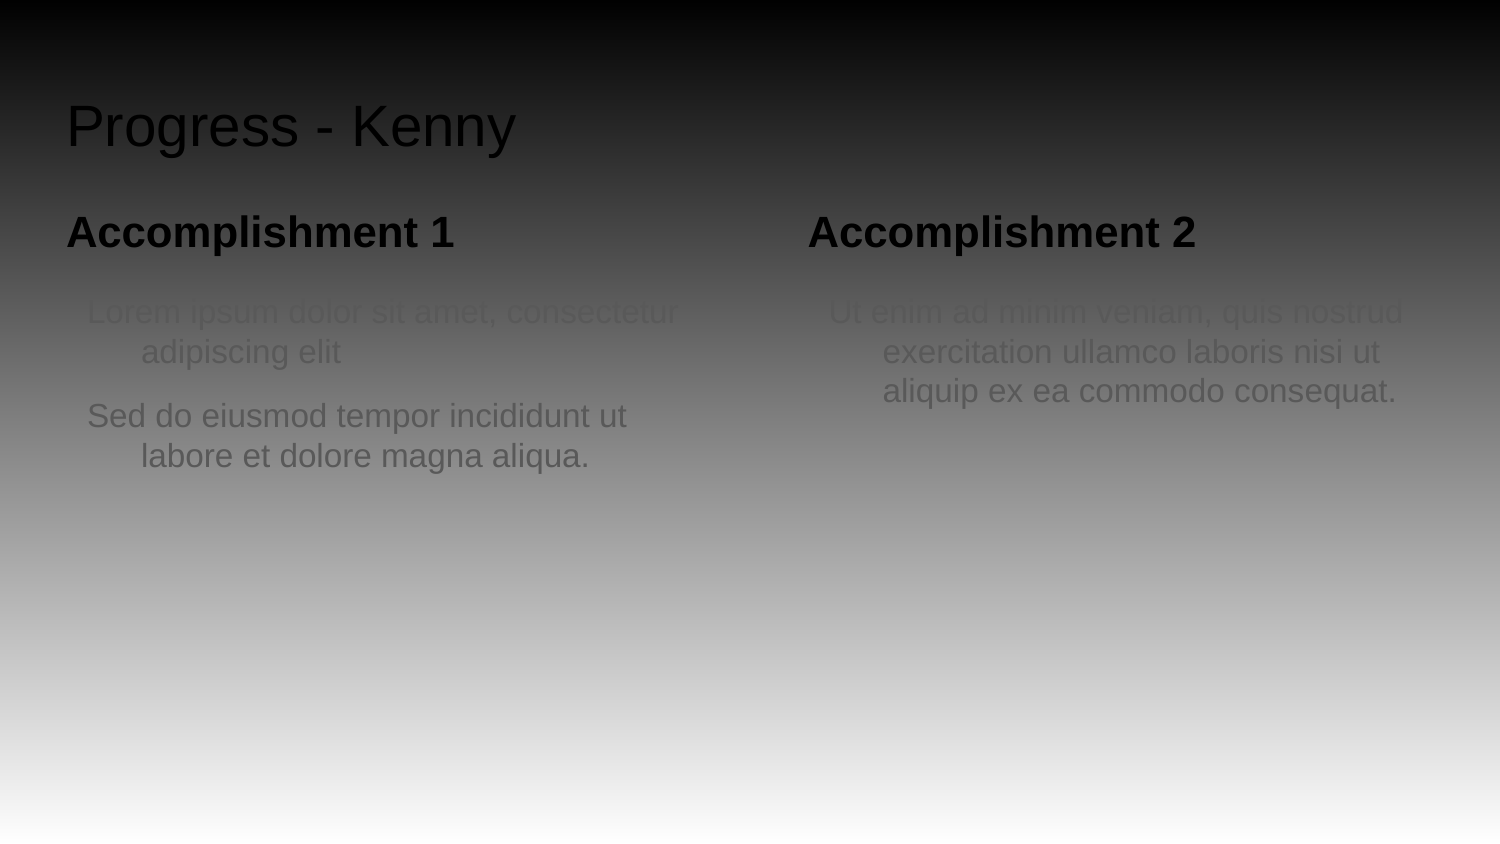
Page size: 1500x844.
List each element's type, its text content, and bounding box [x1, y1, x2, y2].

list Accomplishment 1 Lorem ipsum dolor sit amet, consectetur adipiscing elit Sed do eiusmod tempor incididunt ut labore et dolore magna aliqua. [51, 189, 708, 750]
list Accomplishment 2 Ut enim ad minim veniam, quis nostrud exercitation ullamco laboris nisi ut aliquip ex ea commodo consequat. [792, 189, 1449, 750]
title Progress - Kenny [51, 72, 1449, 167]
